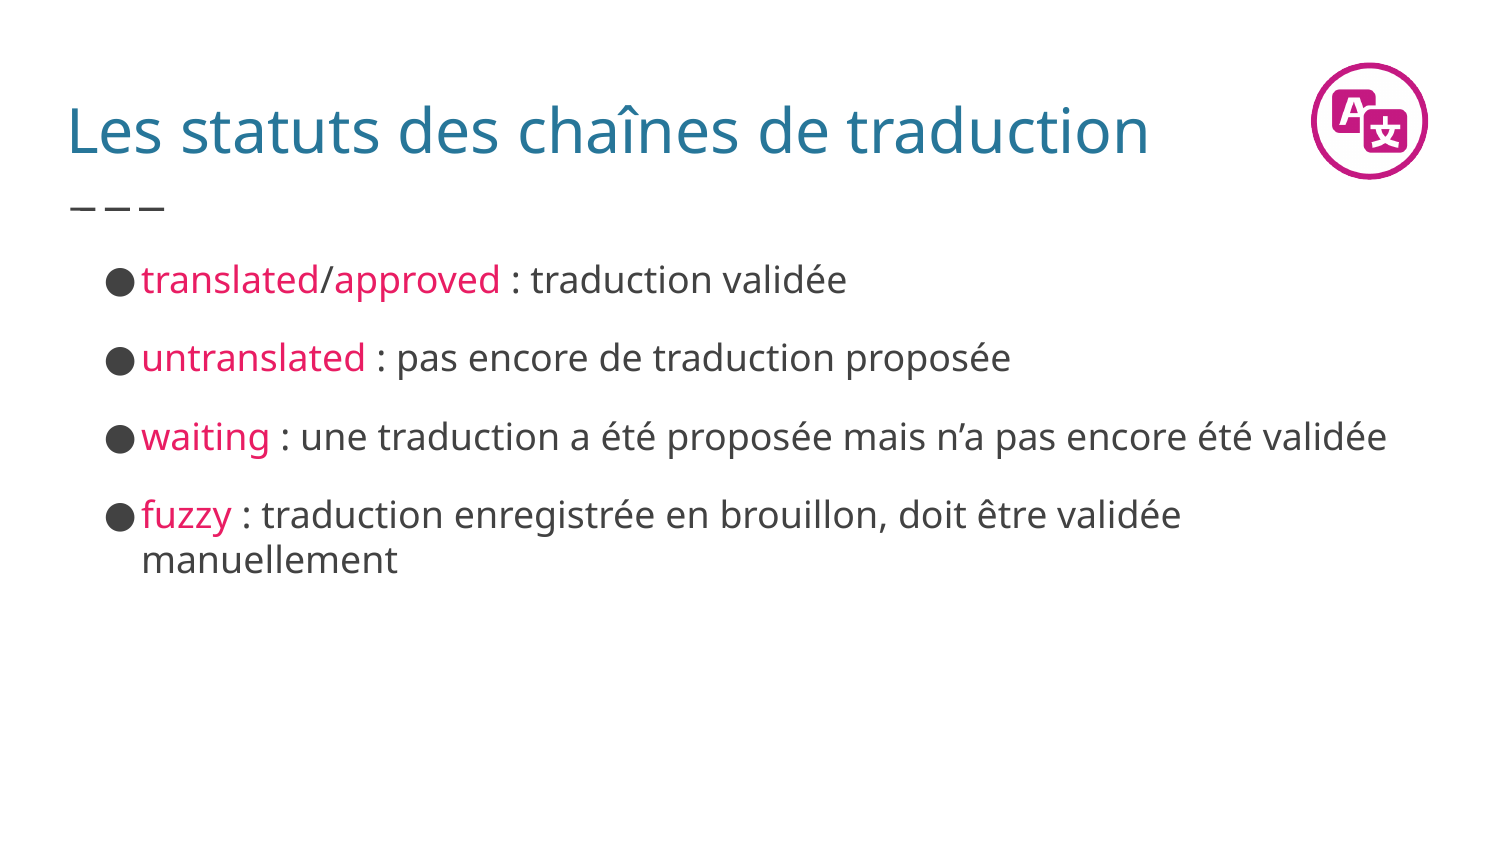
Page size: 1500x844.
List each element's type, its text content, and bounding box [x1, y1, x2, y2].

picture [1290, 54, 1449, 188]
list translated/approved : traduction validée untranslated : pas encore de traduction proposée waiting : une traduction a été proposée mais n’a pas encore été validée fuzzy : traduction enregistrée en brouillon, doit être validée manuellement [51, 240, 1449, 750]
title Les statuts des chaînes de traduction [51, 61, 1290, 182]
